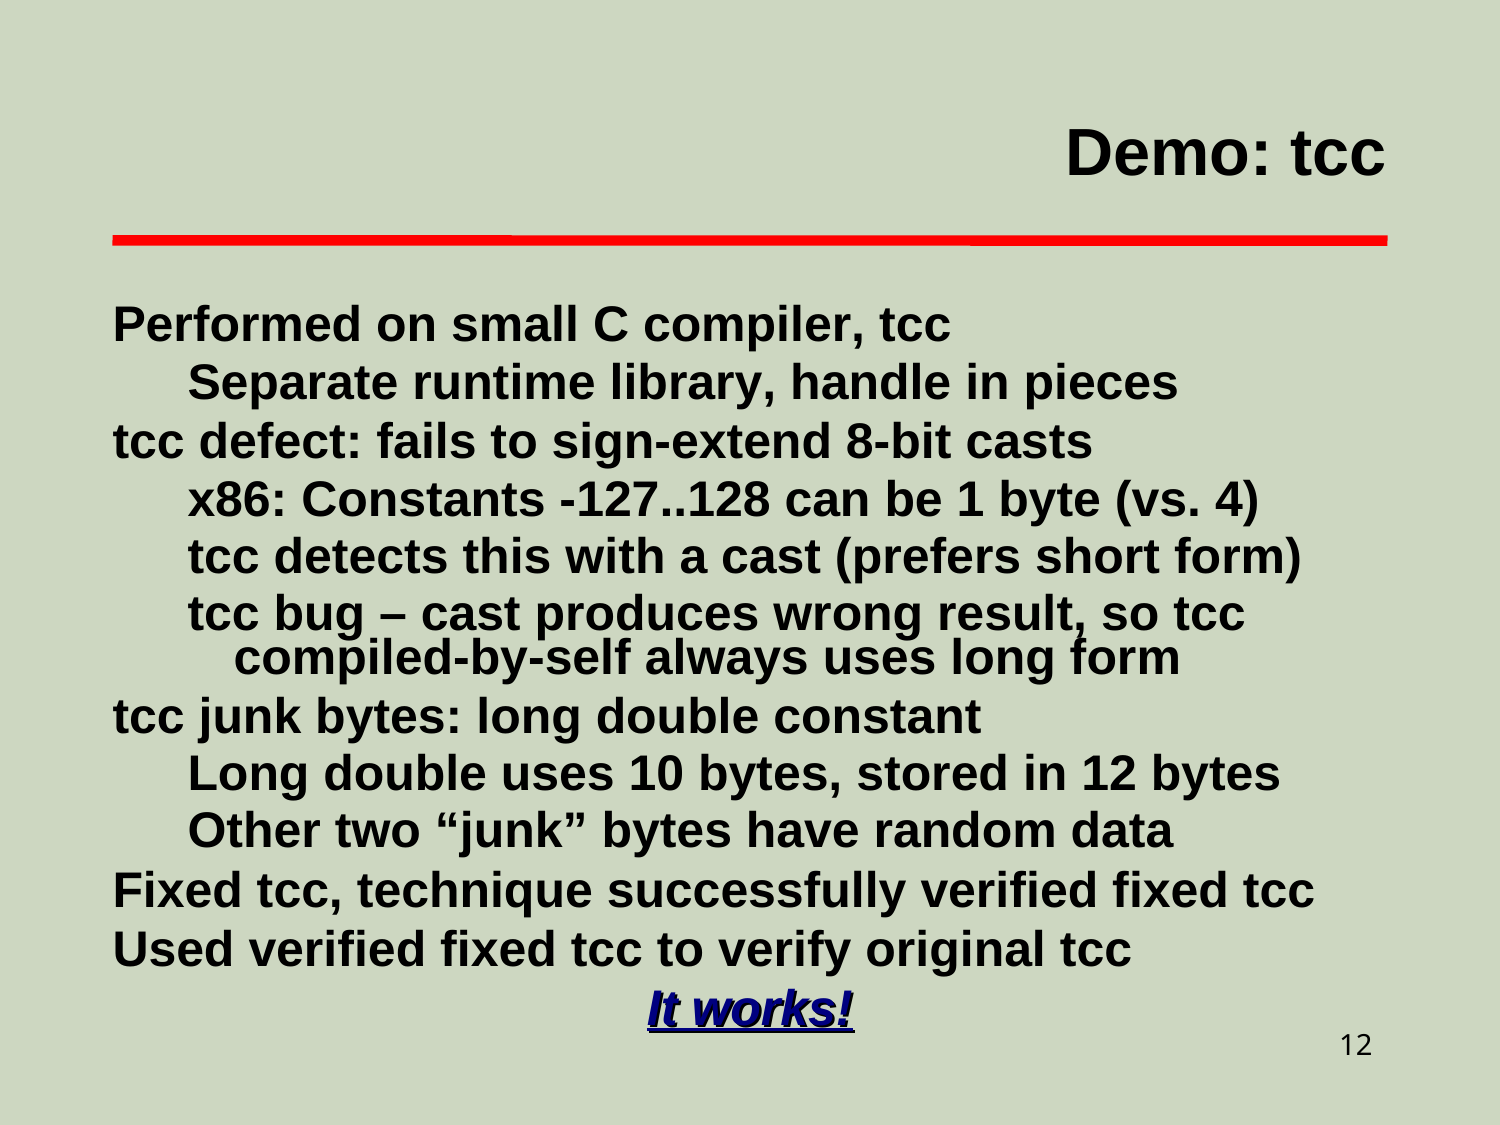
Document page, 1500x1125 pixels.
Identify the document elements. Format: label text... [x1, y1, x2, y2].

title Demo: tcc [125, 117, 1388, 192]
list Performed on small C compiler, tcc Separate runtime library, handle in pieces tcc defect: fails to sign-extend 8-bit casts x86: Constants -127..128 can be 1 byte (vs. 4) tcc detects this with a cast (prefers short form) tcc bug – cast produces wrong result, so tcc compiled-by-self always uses long form tcc junk bytes: long double constant Long double uses 10 bytes, stored in 12 bytes Other two “junk” bytes have random data Fixed tcc, technique successfully verified fixed tcc Used verified fixed tcc to verify original tcc It works! [112, 299, 1388, 1079]
